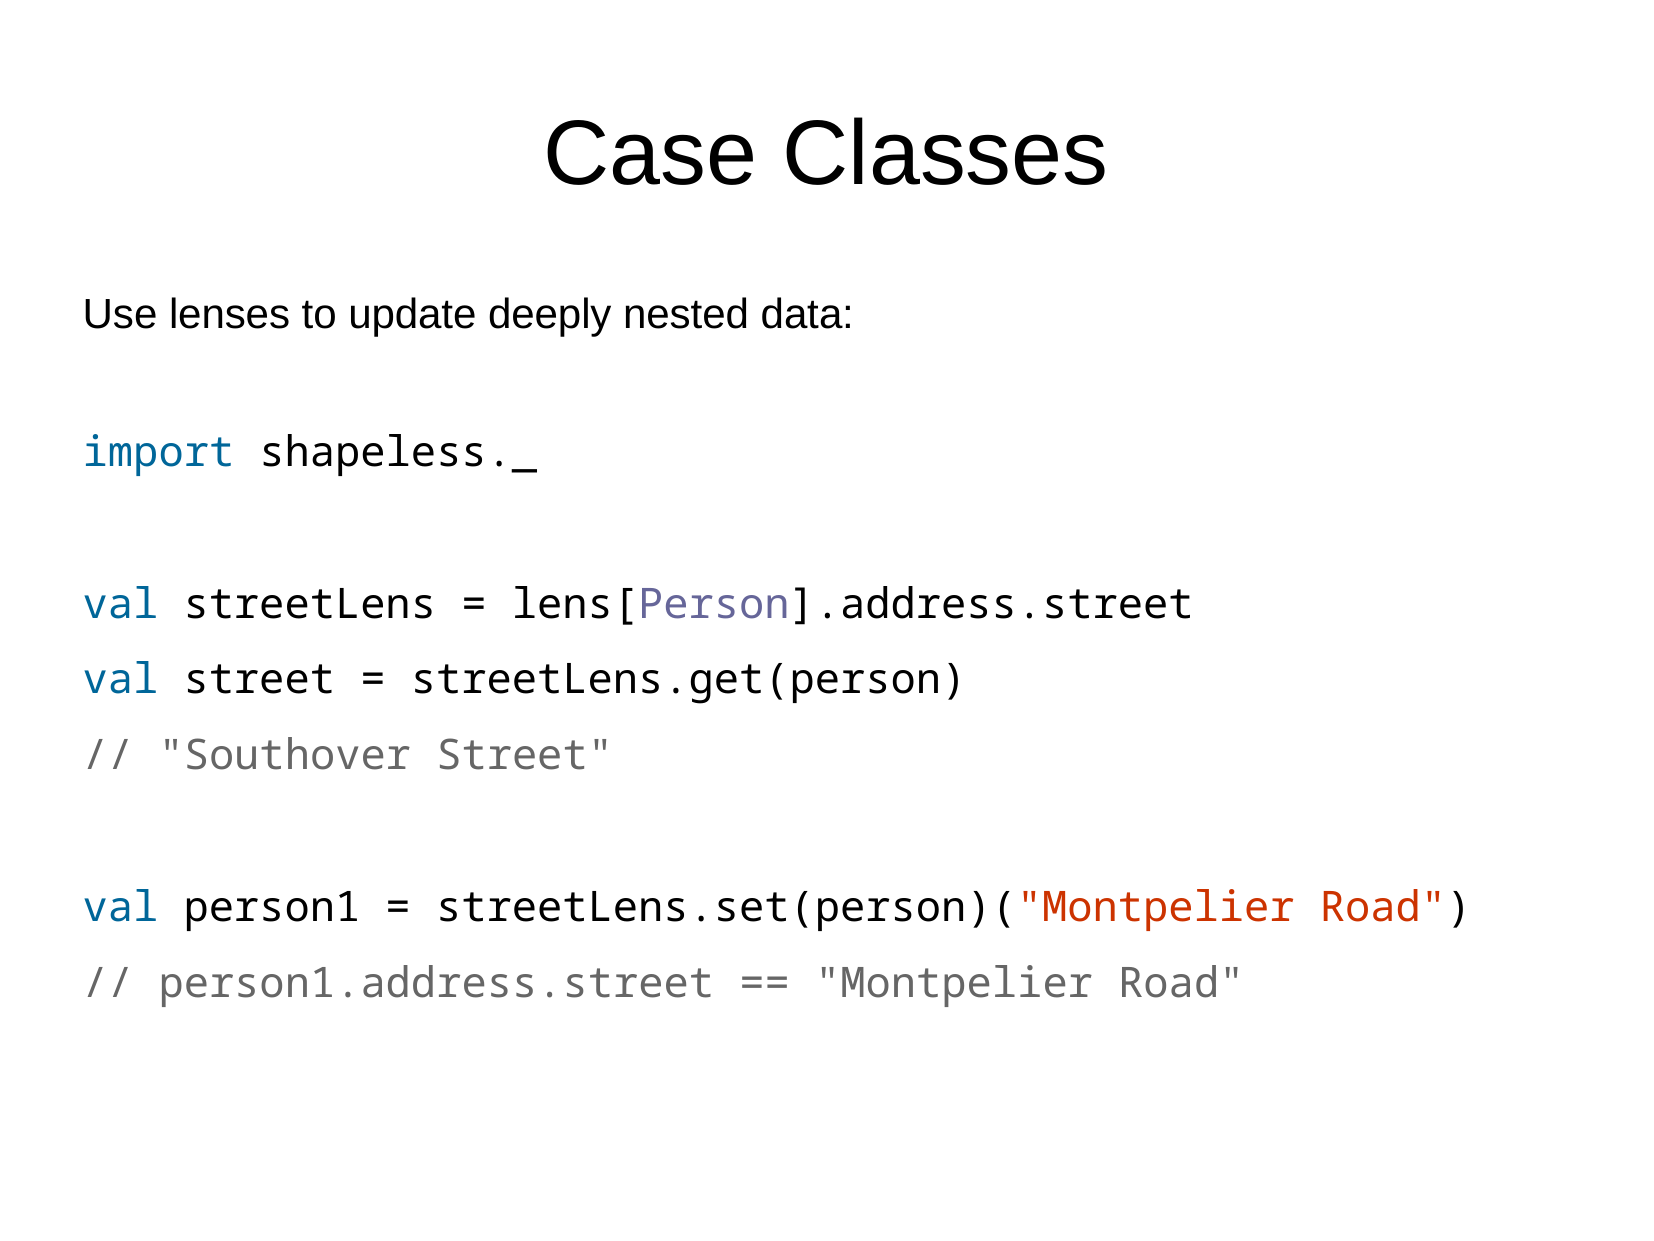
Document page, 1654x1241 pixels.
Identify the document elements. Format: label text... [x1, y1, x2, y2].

list Use lenses to update deeply nested data: import shapeless._ val streetLens = lens[Person].address.street val street = streetLens.get(person) // "Southover Street" val person1 = streetLens.set(person)("Montpelier Road") // person1.address.street == "Montpelier Road" [82, 290, 1571, 1010]
title Case Classes [82, 49, 1571, 257]
